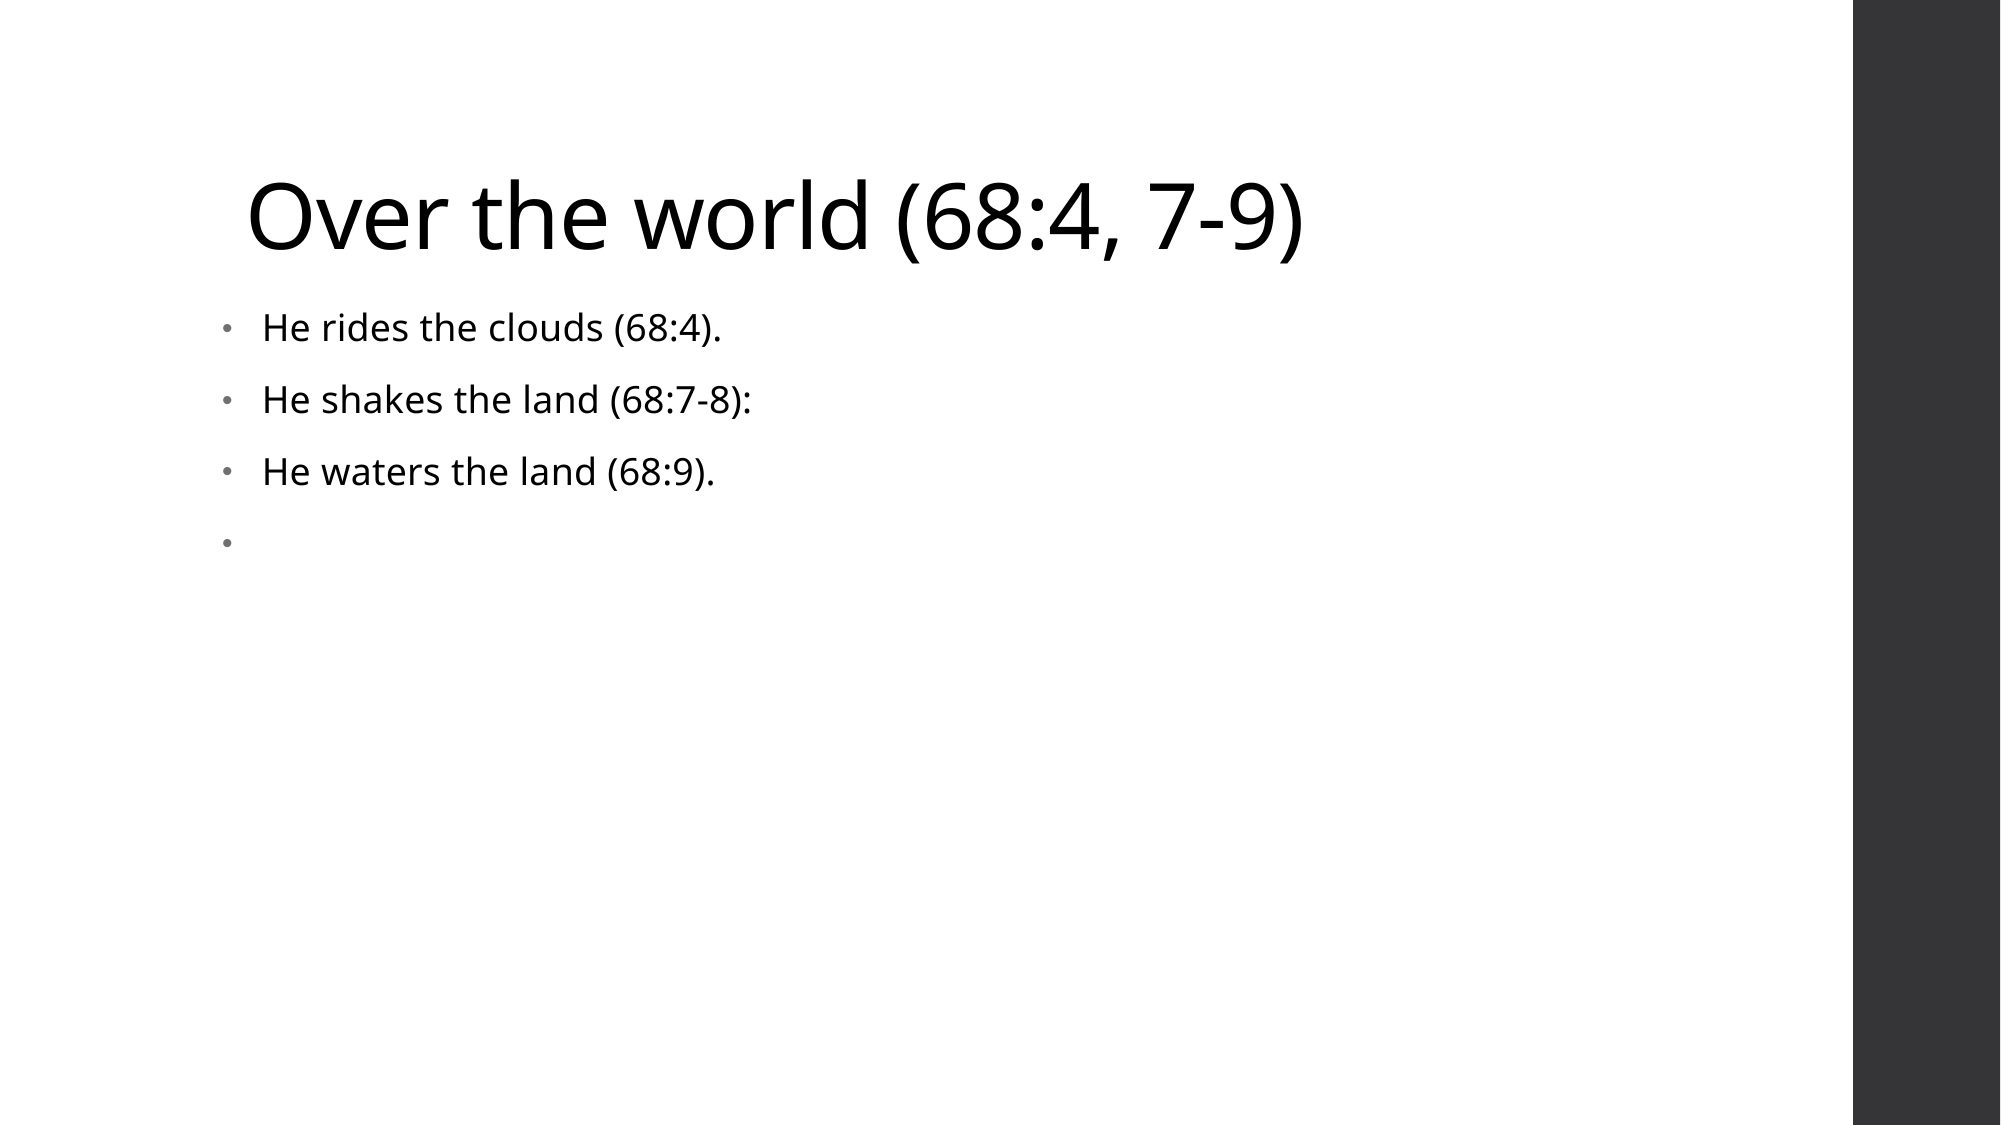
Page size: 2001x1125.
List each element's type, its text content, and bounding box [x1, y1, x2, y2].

list He rides the clouds (68:4). He shakes the land (68:7-8): He waters the land (68:9). [206, 299, 1617, 1014]
title Over the world (68:4, 7-9) [206, 60, 1797, 278]
